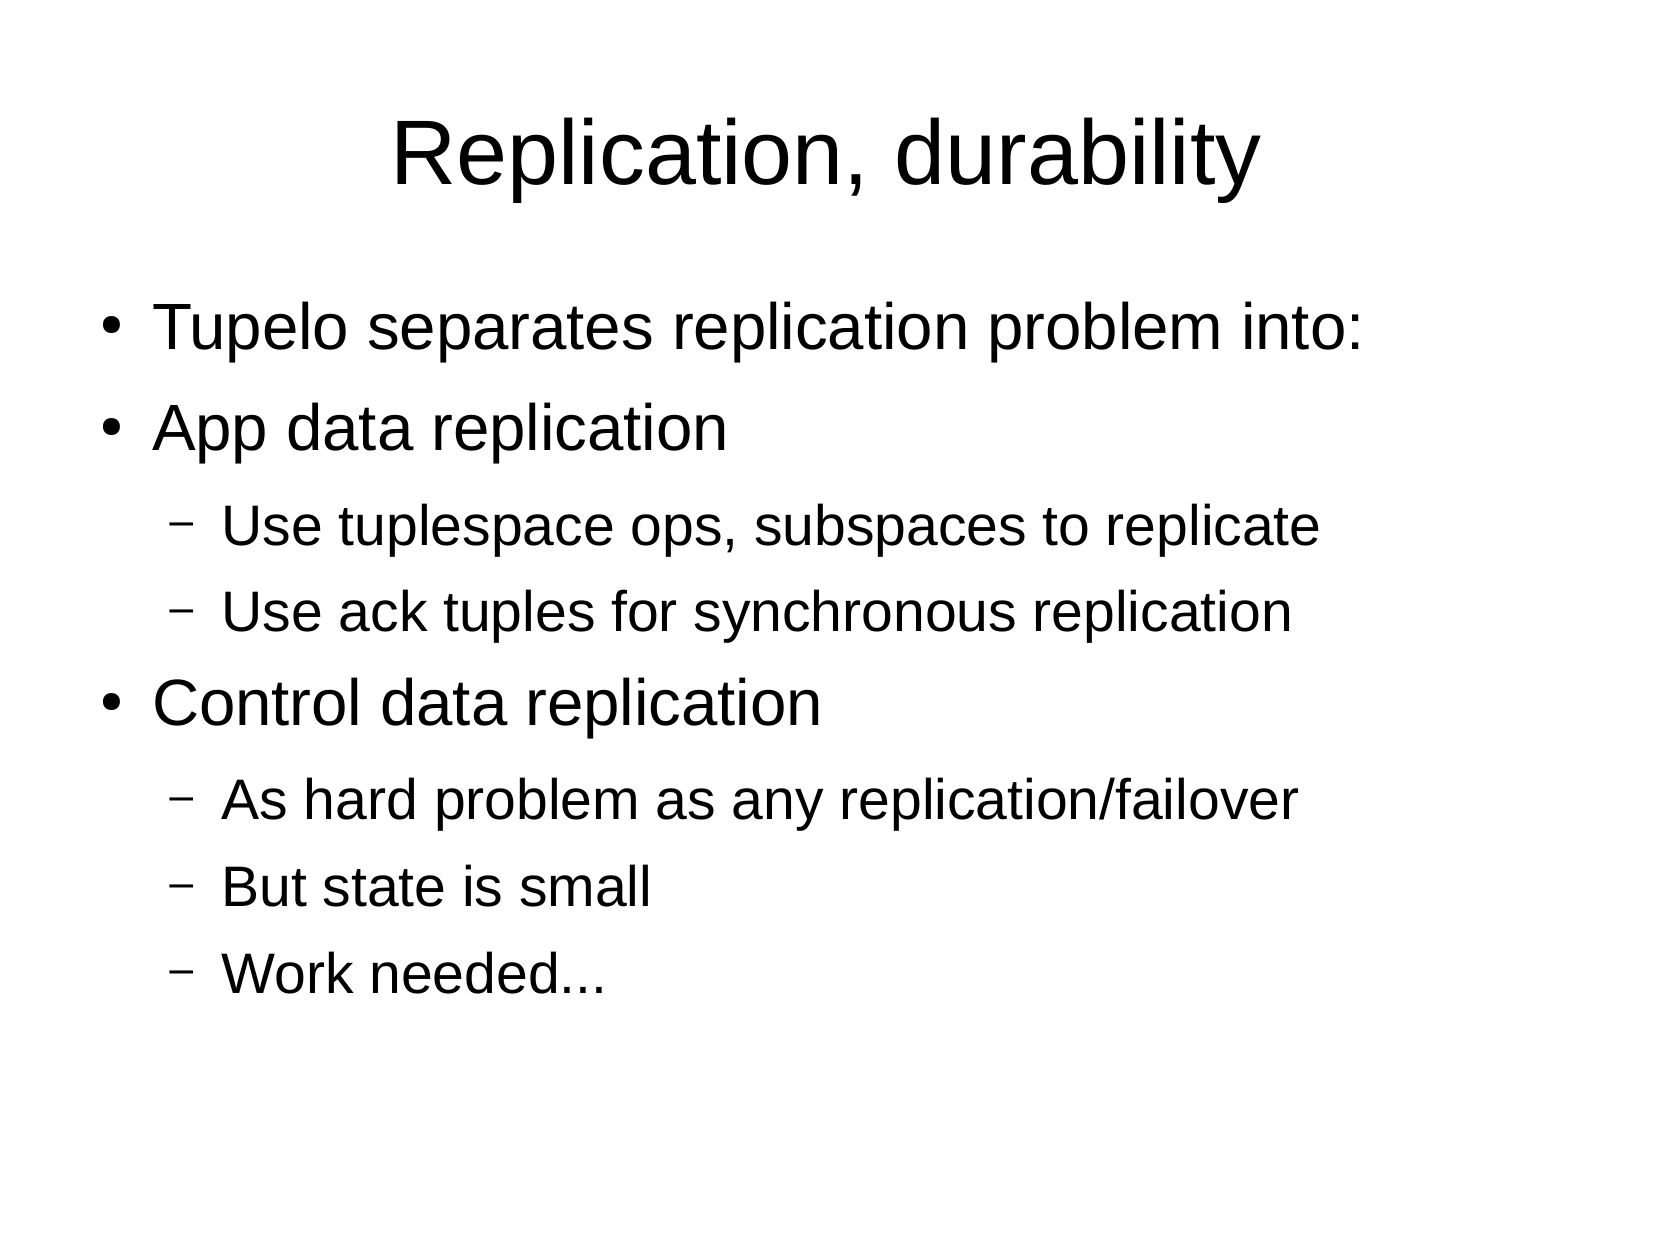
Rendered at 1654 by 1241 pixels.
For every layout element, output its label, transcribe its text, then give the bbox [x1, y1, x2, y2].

title Replication, durability [82, 49, 1571, 257]
list Tupelo separates replication problem into: App data replication Use tuplespace ops, subspaces to replicate Use ack tuples for synchronous replication Control data replication As hard problem as any replication/failover But state is small Work needed... [82, 290, 1538, 1010]
